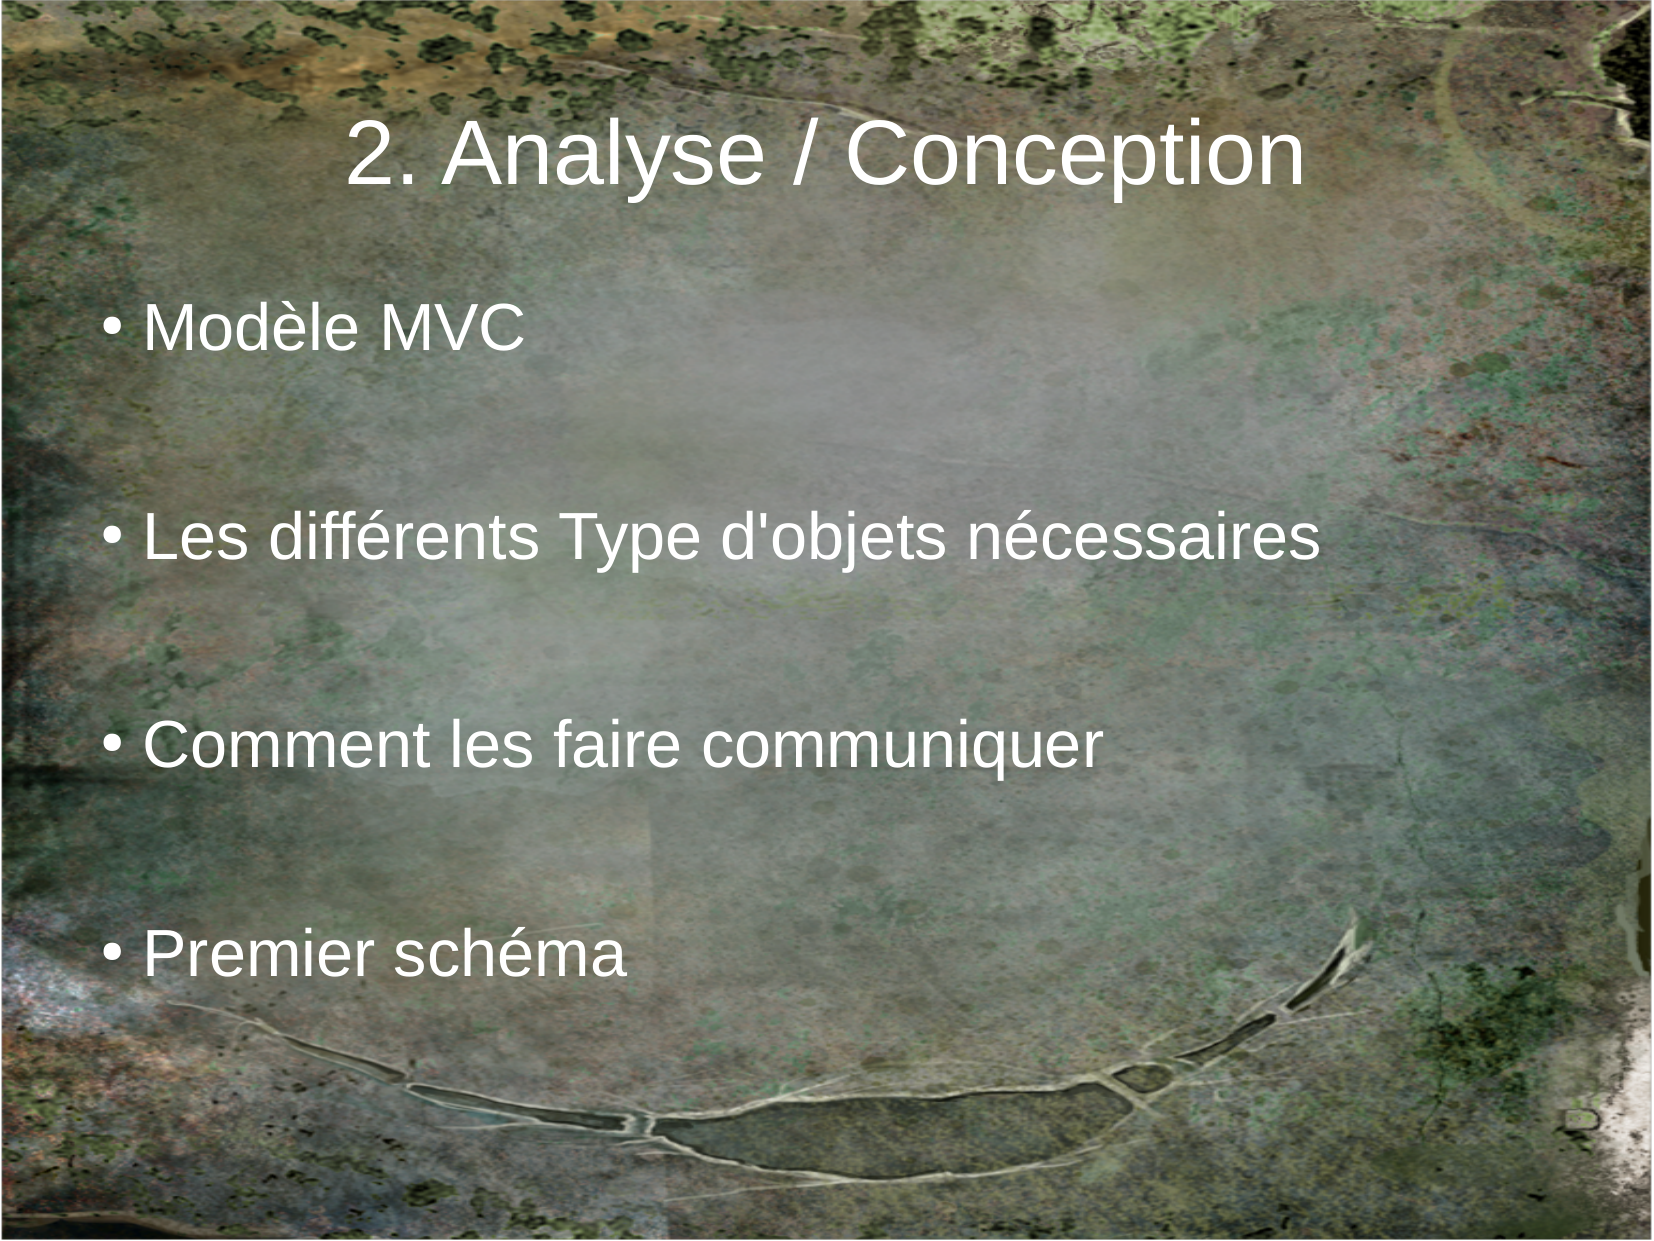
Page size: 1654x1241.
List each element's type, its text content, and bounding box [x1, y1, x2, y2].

title 2. Analyse / Conception [82, 49, 1571, 257]
list Modèle MVC Les différents Type d'objets nécessaires Comment les faire communiquer Premier schéma [82, 290, 1571, 1010]
picture [0, 0, 1654, 1241]
